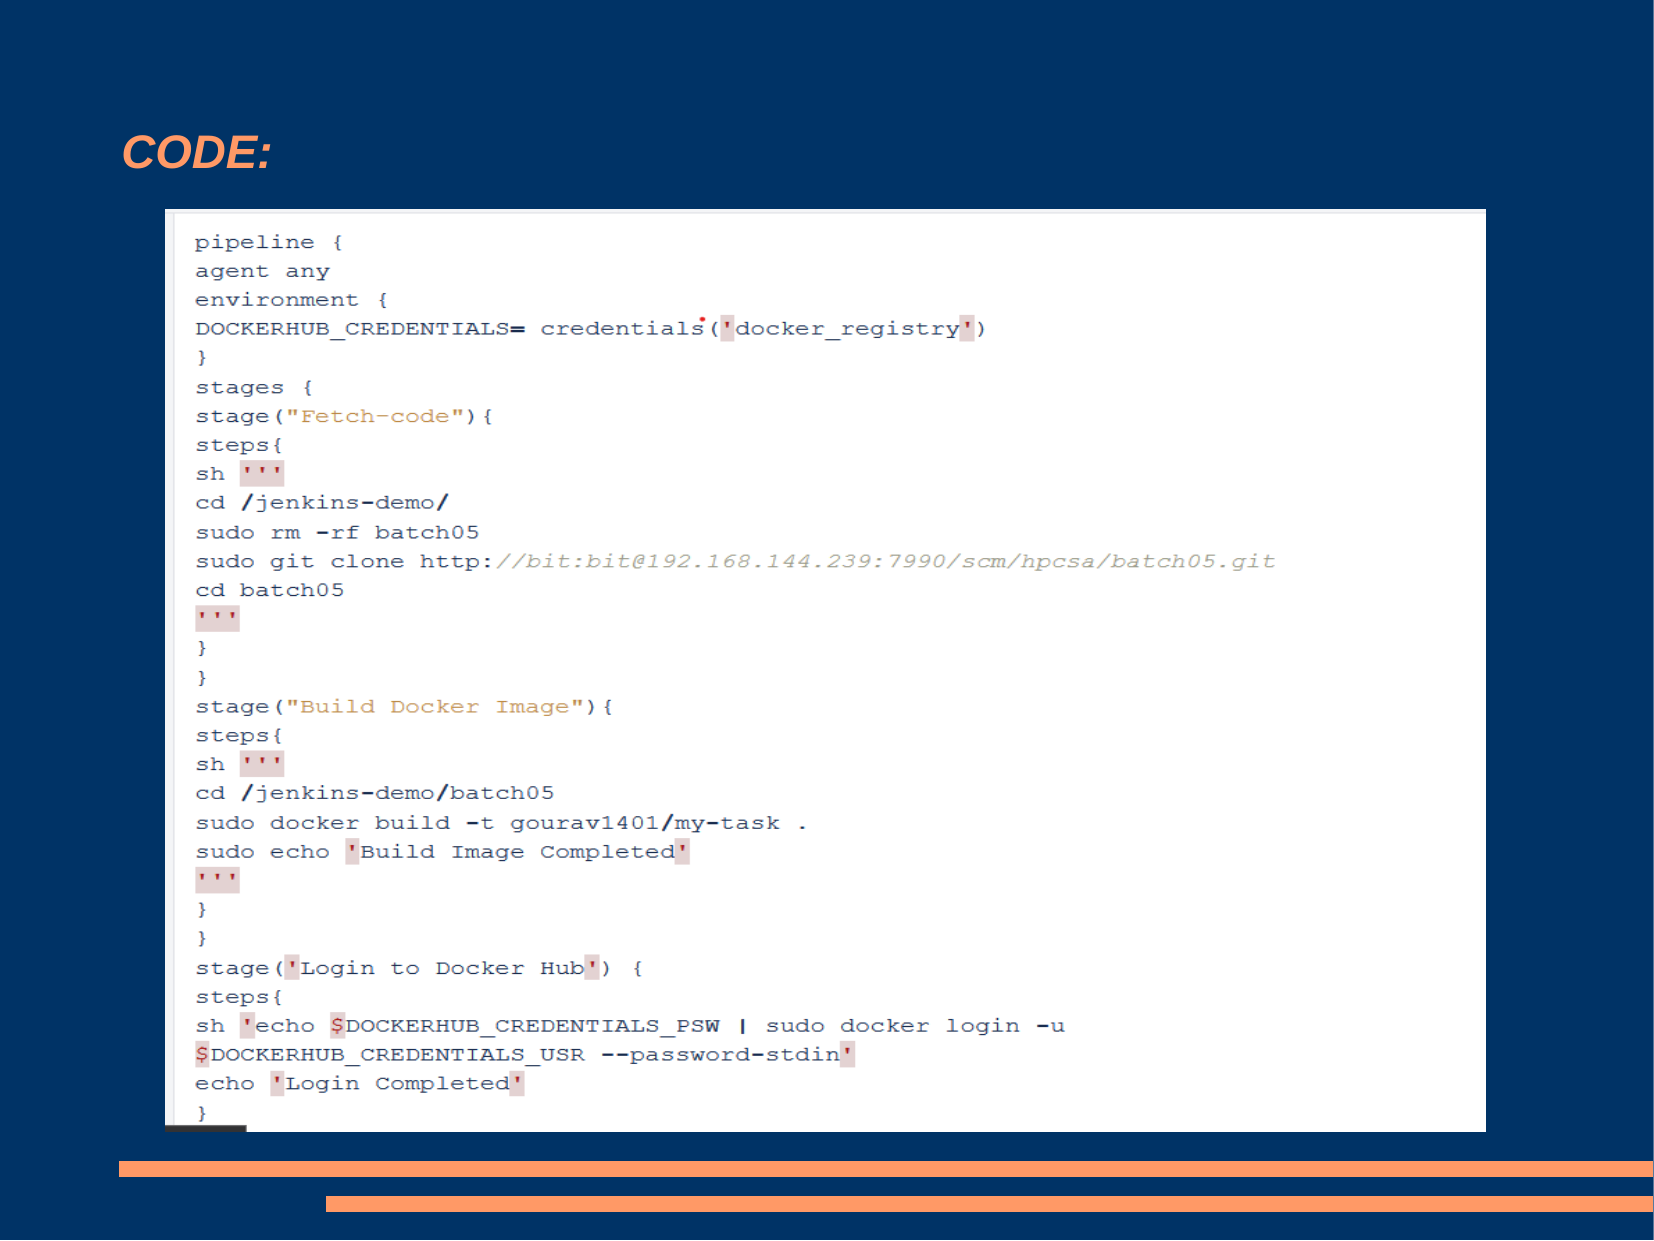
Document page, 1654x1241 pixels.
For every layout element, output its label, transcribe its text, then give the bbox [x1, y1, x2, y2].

title CODE: [121, 46, 1534, 254]
picture [165, 210, 1486, 1132]
